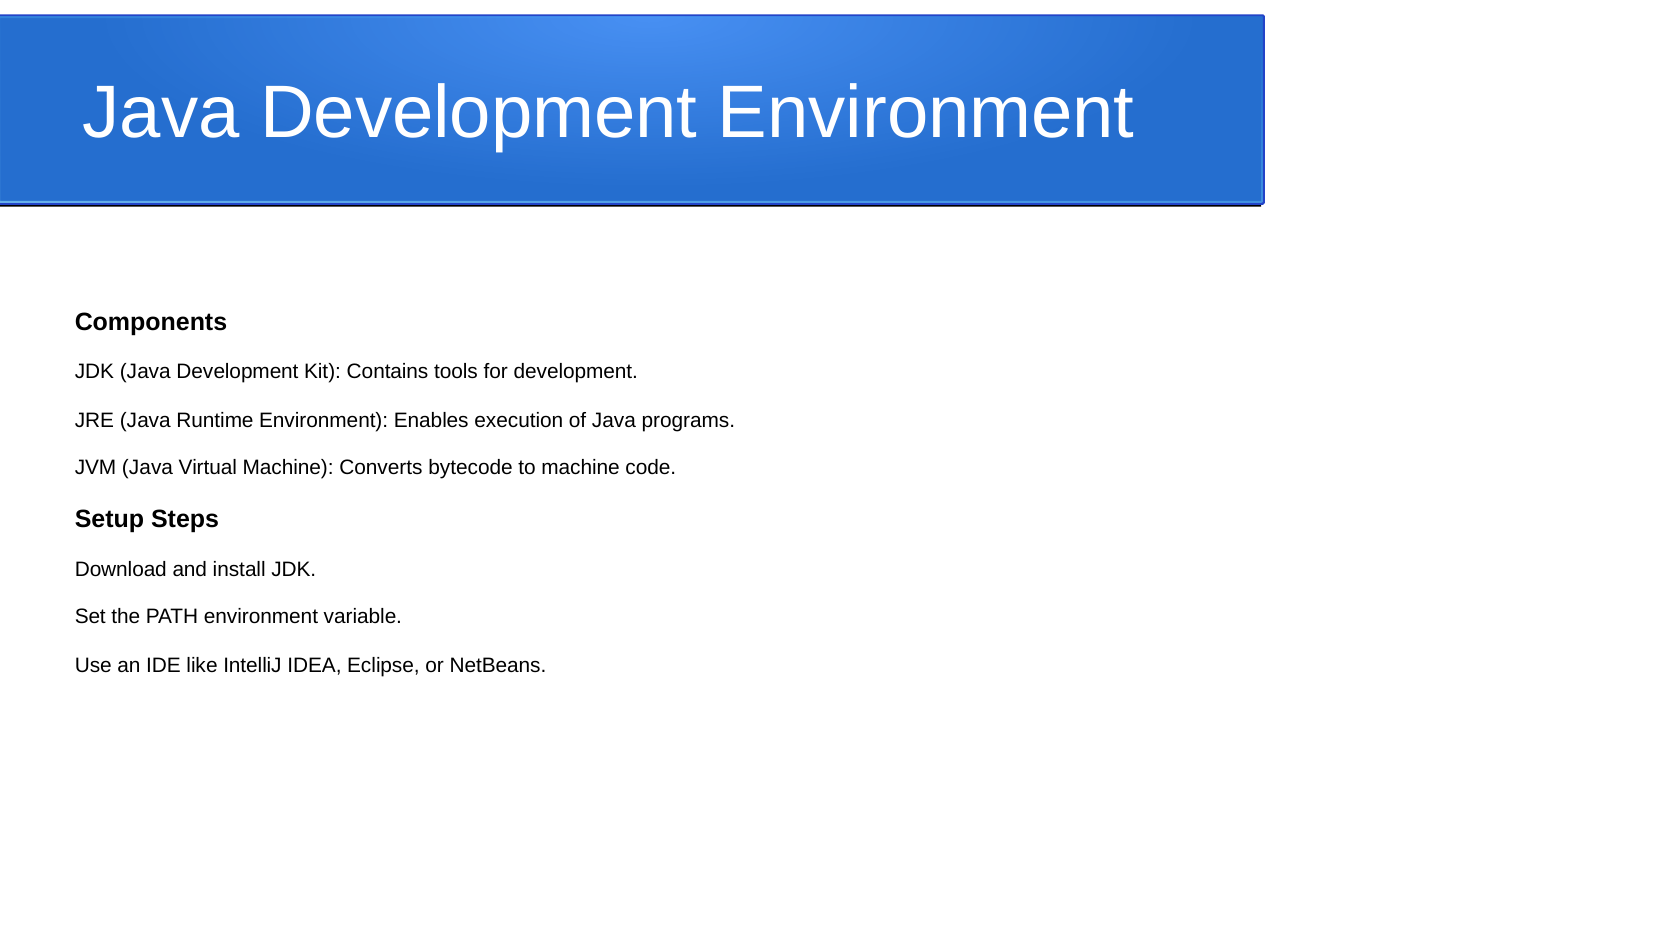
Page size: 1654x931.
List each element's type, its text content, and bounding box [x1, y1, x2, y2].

title Java Development Environment [82, 35, 1235, 189]
text_box Components JDK (Java Development Kit): Contains tools for development. JRE (Java Runtime Environment): Enables execution of Java programs. JVM (Java Virtual Machine): Converts bytecode to machine code. Setup Steps Download and install JDK. Set the PATH environment variable. Use an IDE like IntelliJ IDEA, Eclipse, or NetBeans. [60, 300, 751, 781]
